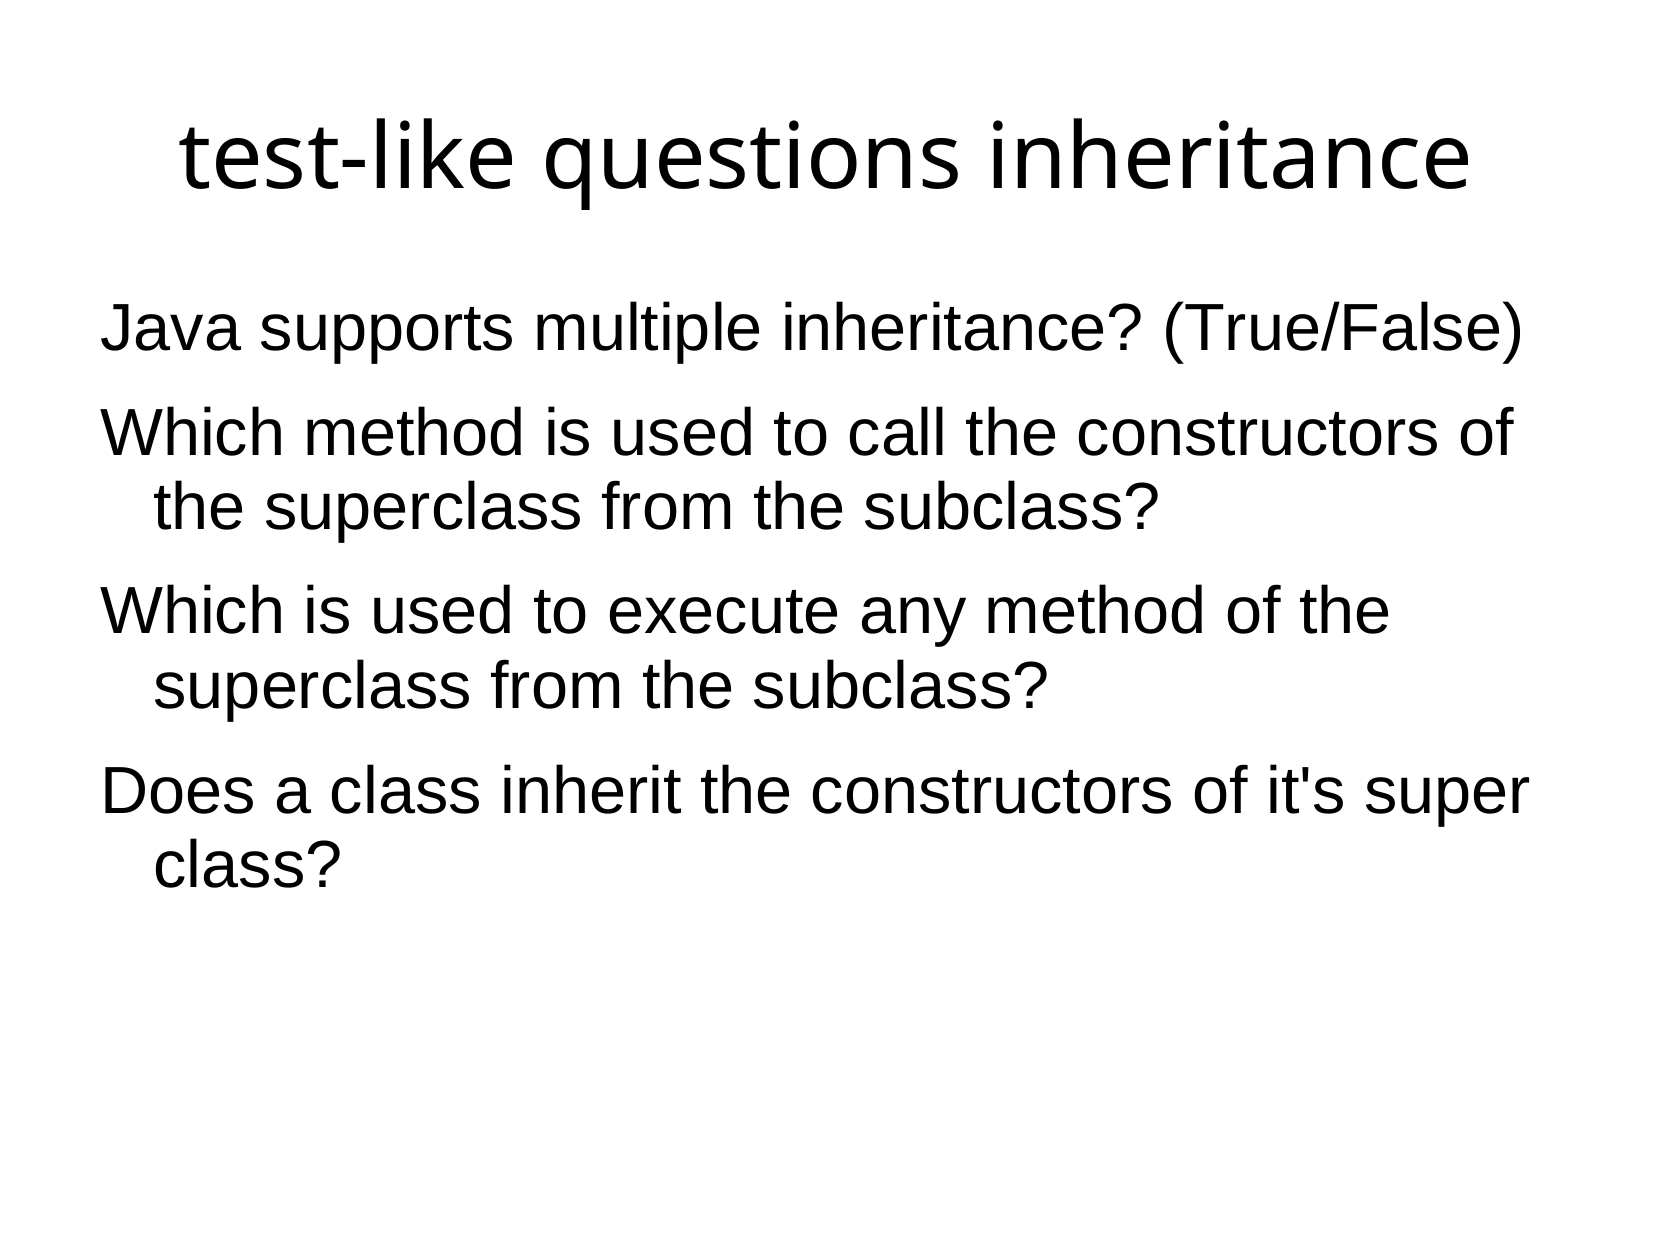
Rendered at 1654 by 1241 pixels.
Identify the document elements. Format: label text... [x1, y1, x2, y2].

list Java supports multiple inheritance? (True/False) Which method is used to call the constructors of the superclass from the subclass? Which is used to execute any method of the superclass from the subclass? Does a class inherit the constructors of it's super class? [82, 290, 1571, 1094]
title test-like questions inheritance [82, 49, 1571, 257]
